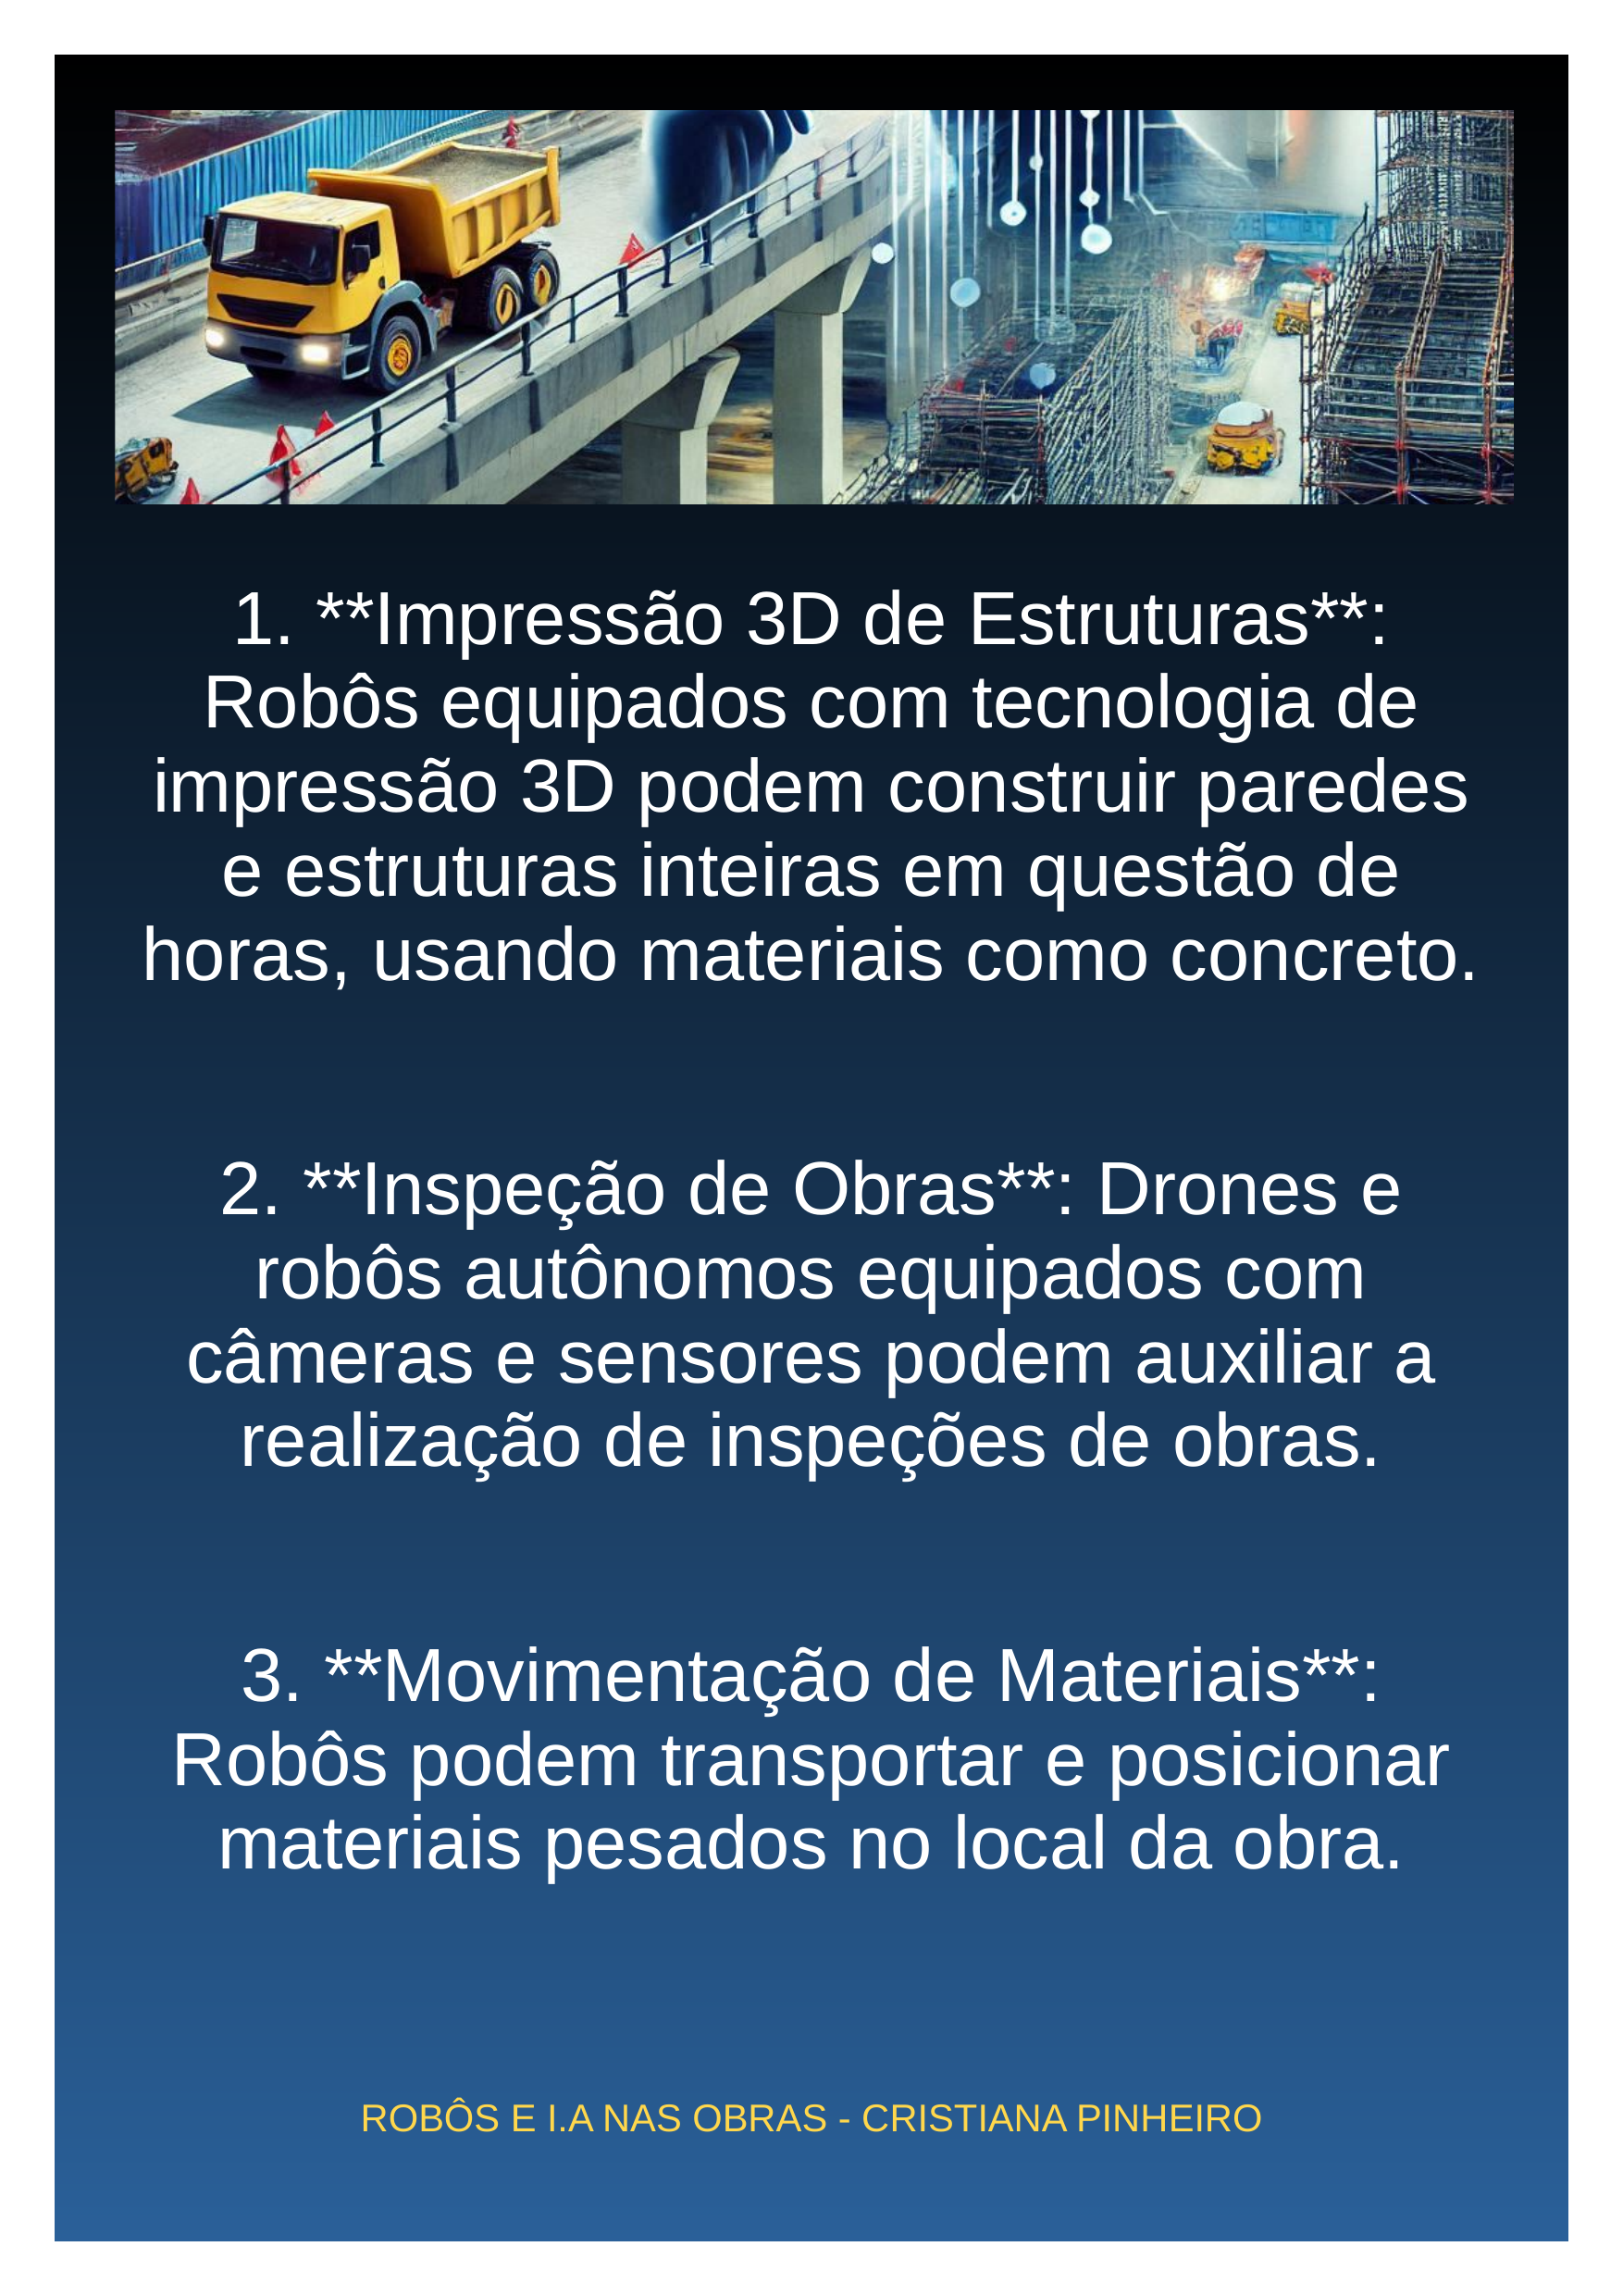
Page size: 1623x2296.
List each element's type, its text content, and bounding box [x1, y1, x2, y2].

picture [115, 110, 1514, 504]
list Robôs e I.A nas Obras - Cristiana Pinheiro [130, 2096, 1493, 2187]
list 1. **Impressão 3D de Estruturas**: Robôs equipados com tecnologia de impressão 3D podem construir paredes e estruturas inteiras em questão de horas, usando materiais como concreto. 2. **Inspeção de Obras**: Drones e robôs autônomos equipados com câmeras e sensores podem auxiliar a realização de inspeções de obras. 3. **Movimentação de Materiais**: Robôs podem transportar e posicionar materiais pesados no local da obra. [130, 576, 1493, 1988]
